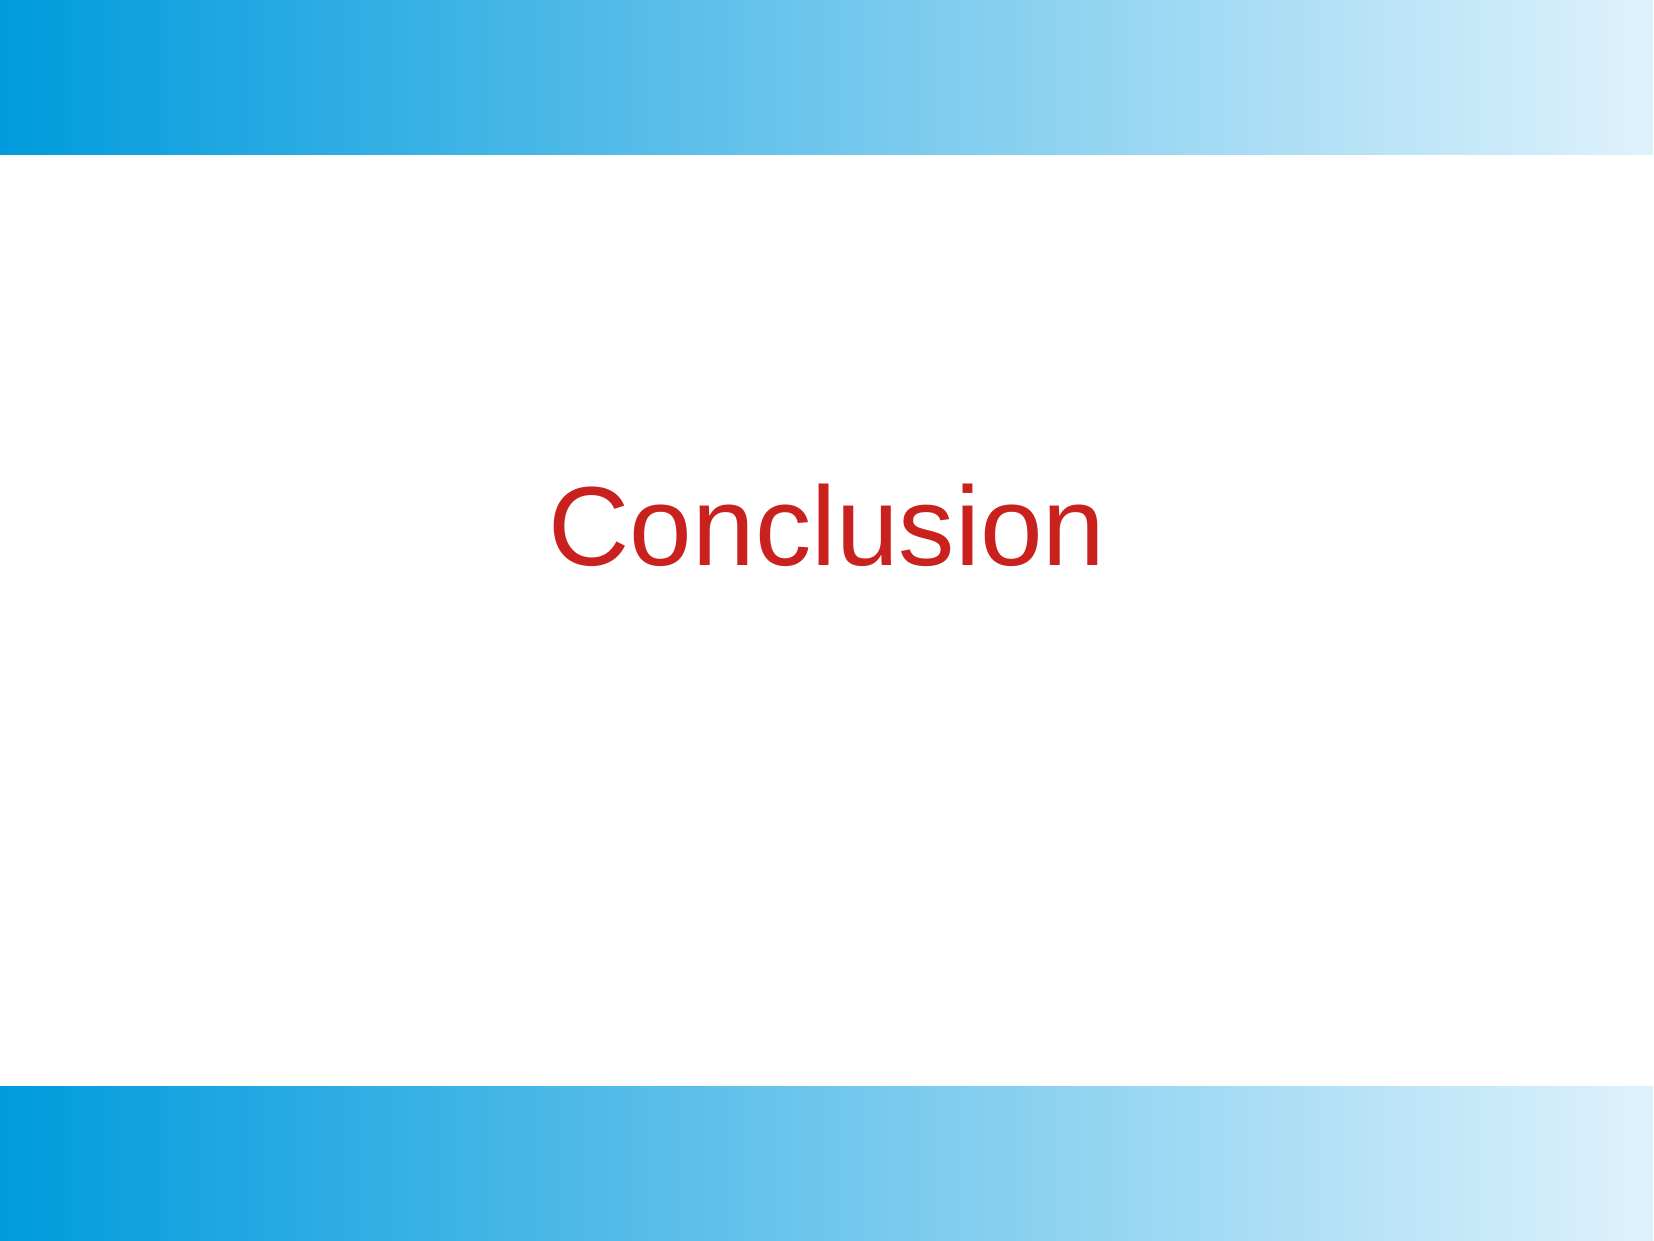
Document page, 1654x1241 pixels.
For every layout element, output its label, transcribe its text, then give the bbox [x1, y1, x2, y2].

title Conclusion [0, 463, 1654, 590]
